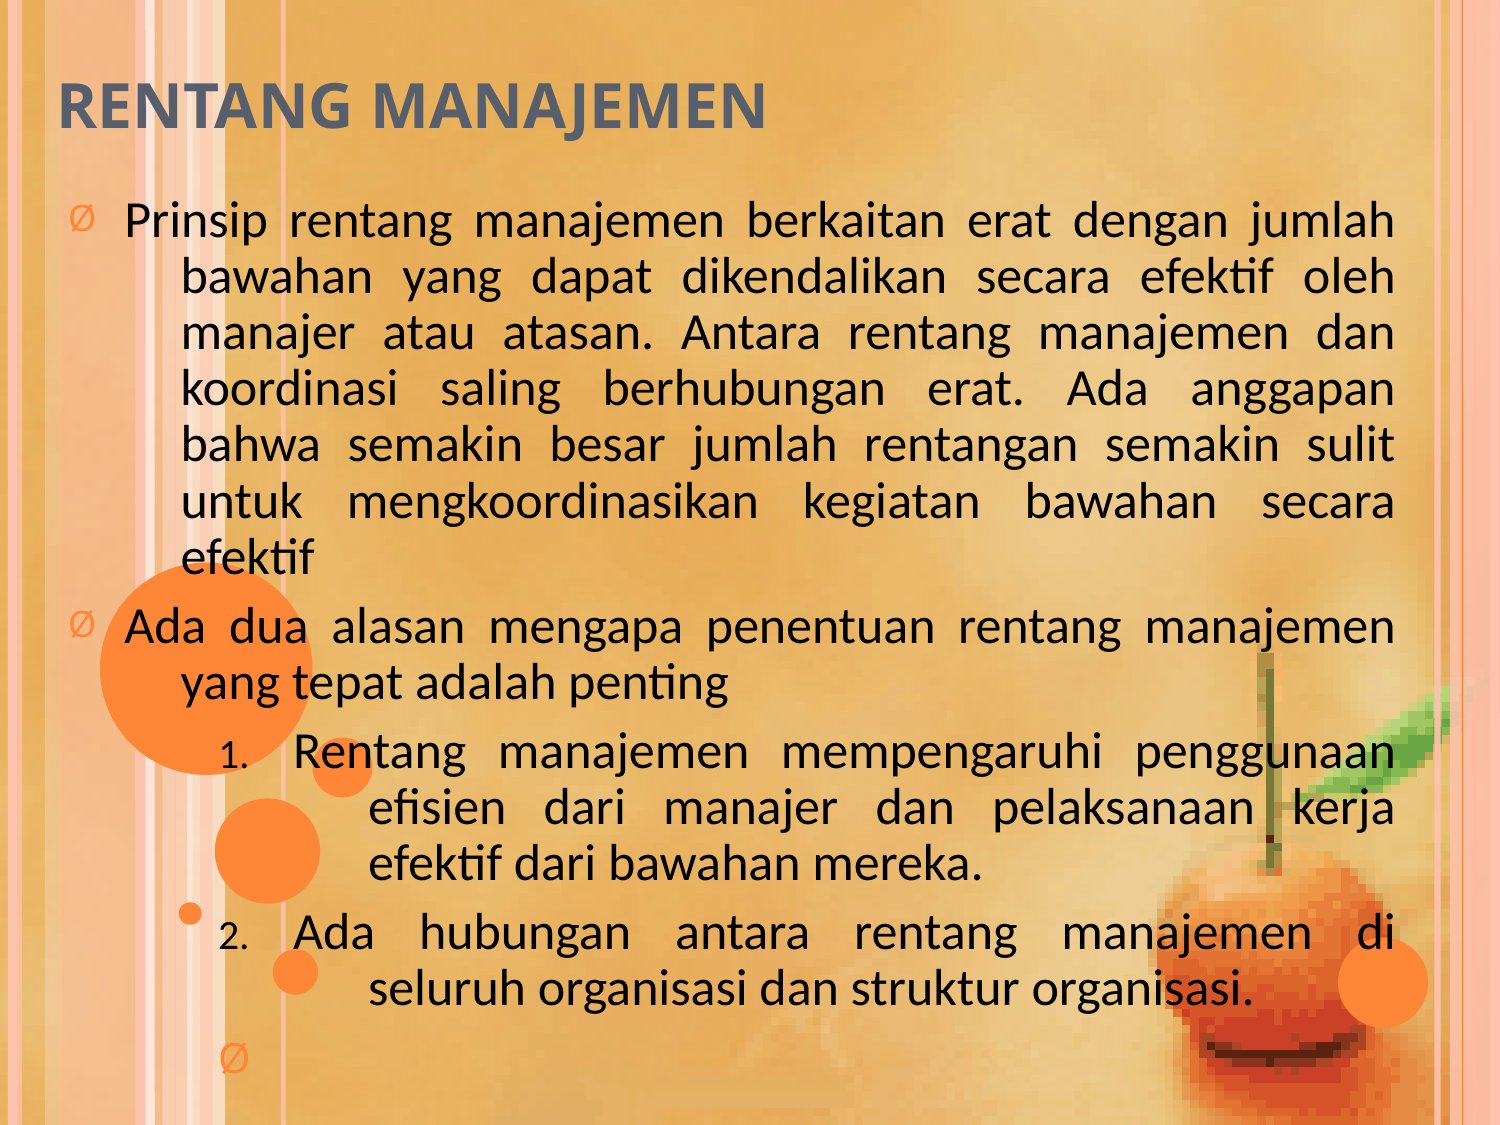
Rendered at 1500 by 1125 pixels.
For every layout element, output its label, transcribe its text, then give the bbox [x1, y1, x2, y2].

subtitle Prinsip rentang manajemen berkaitan erat dengan jumlah bawahan yang dapat dikendalikan secara efektif oleh manajer atau atasan. Antara rentang manajemen dan koordinasi saling berhubungan erat. Ada anggapan bahwa semakin besar jumlah rentangan semakin sulit untuk mengkoordinasikan kegiatan bawahan secara efektif Ada dua alasan mengapa penentuan rentang manajemen yang tepat adalah penting Rentang manajemen mempengaruhi penggunaan efisien dari manajer dan pelaksanaan kerja efektif dari bawahan mereka. Ada hubungan antara rentang manajemen di seluruh organisasi dan struktur organisasi. [53, 184, 1412, 1051]
title RENTANG MANAJEMEN [41, 42, 1317, 149]
